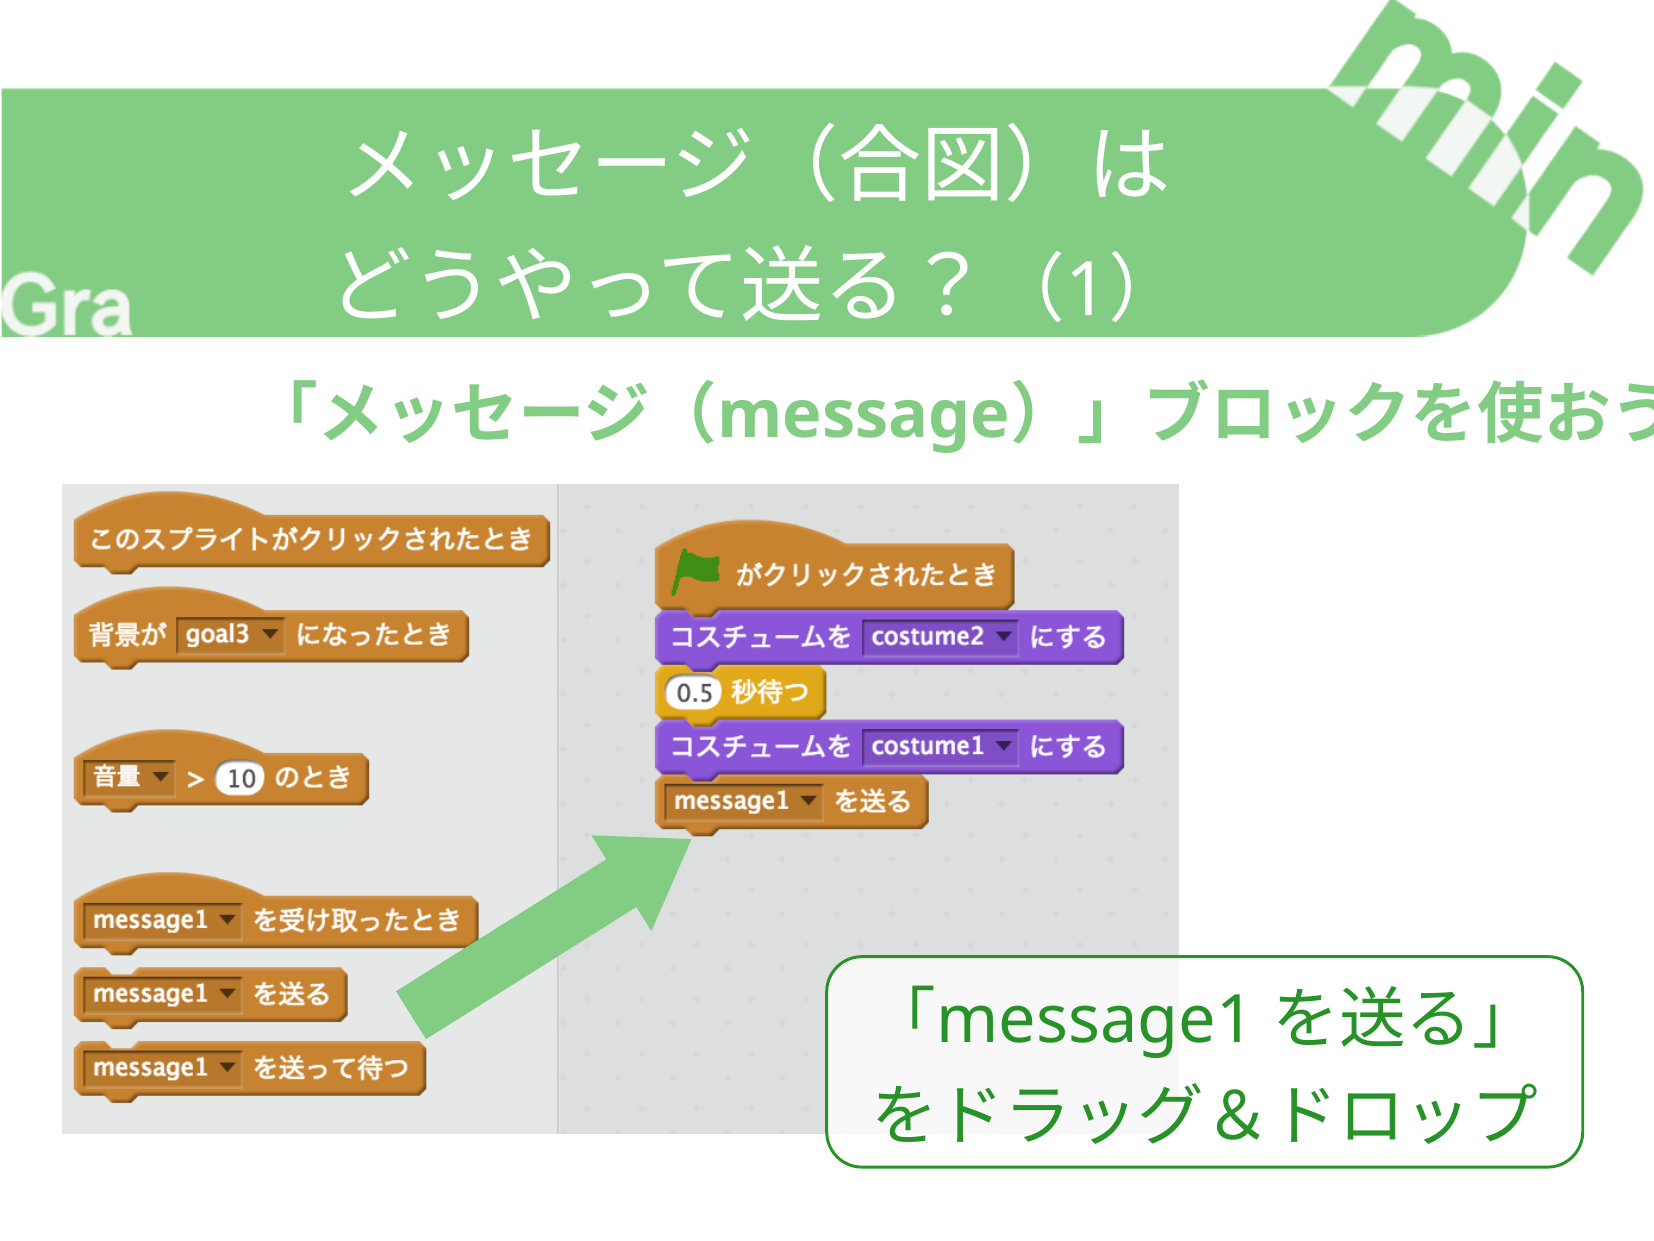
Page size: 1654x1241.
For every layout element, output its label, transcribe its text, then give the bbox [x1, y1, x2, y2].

picture [1, 0, 1654, 337]
text_box 「message1 を送る」をドラッグ＆ドロップ [826, 956, 1583, 1168]
picture [62, 484, 1179, 1134]
text_box 「メッセージ（message）」ブロックを使おう！ [236, 353, 1654, 461]
text_box [395, 835, 692, 1040]
title メッセージ（合図）は どうやって送る？（1） [11, 102, 1501, 335]
